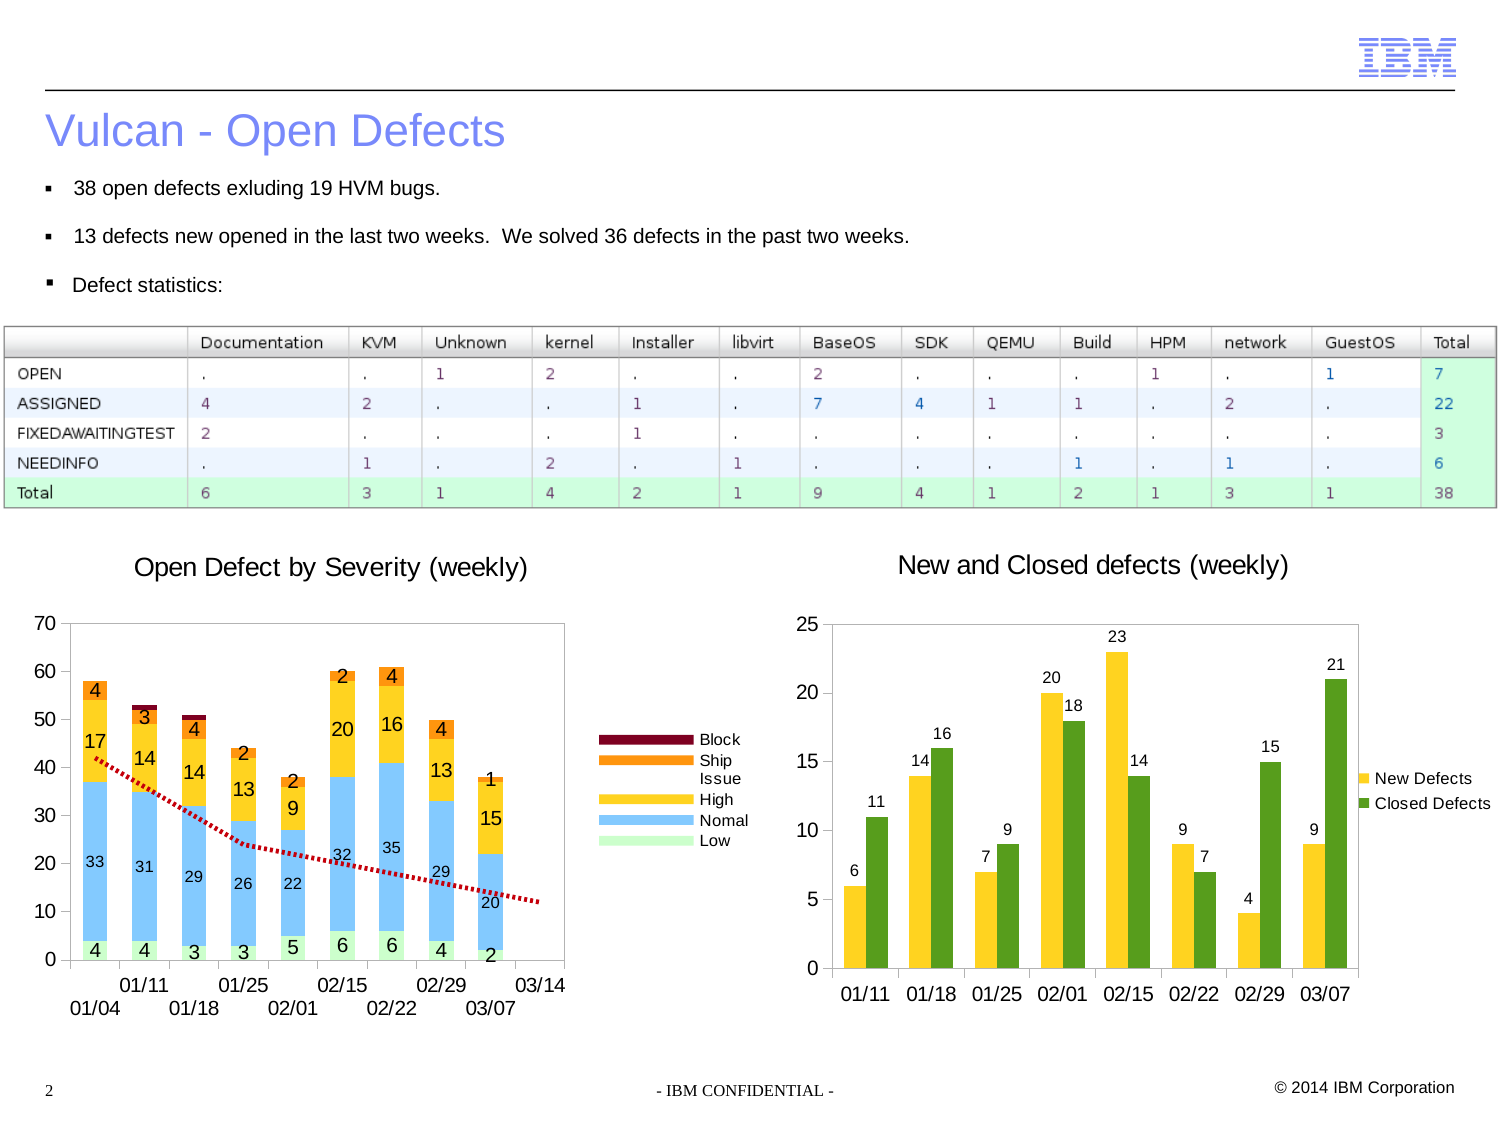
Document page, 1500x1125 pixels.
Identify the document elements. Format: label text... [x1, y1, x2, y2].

picture [1359, 37, 1456, 77]
picture [0, 321, 1500, 511]
title Vulcan - Open Defects [30, 97, 1456, 203]
chart [773, 535, 1500, 1044]
chart [7, 545, 772, 1021]
list 38 open defects exluding 19 HVM bugs. 13 defects new opened in the last two weeks. We solved 36 defects in the past two weeks. Defect statistics: [30, 169, 1430, 307]
